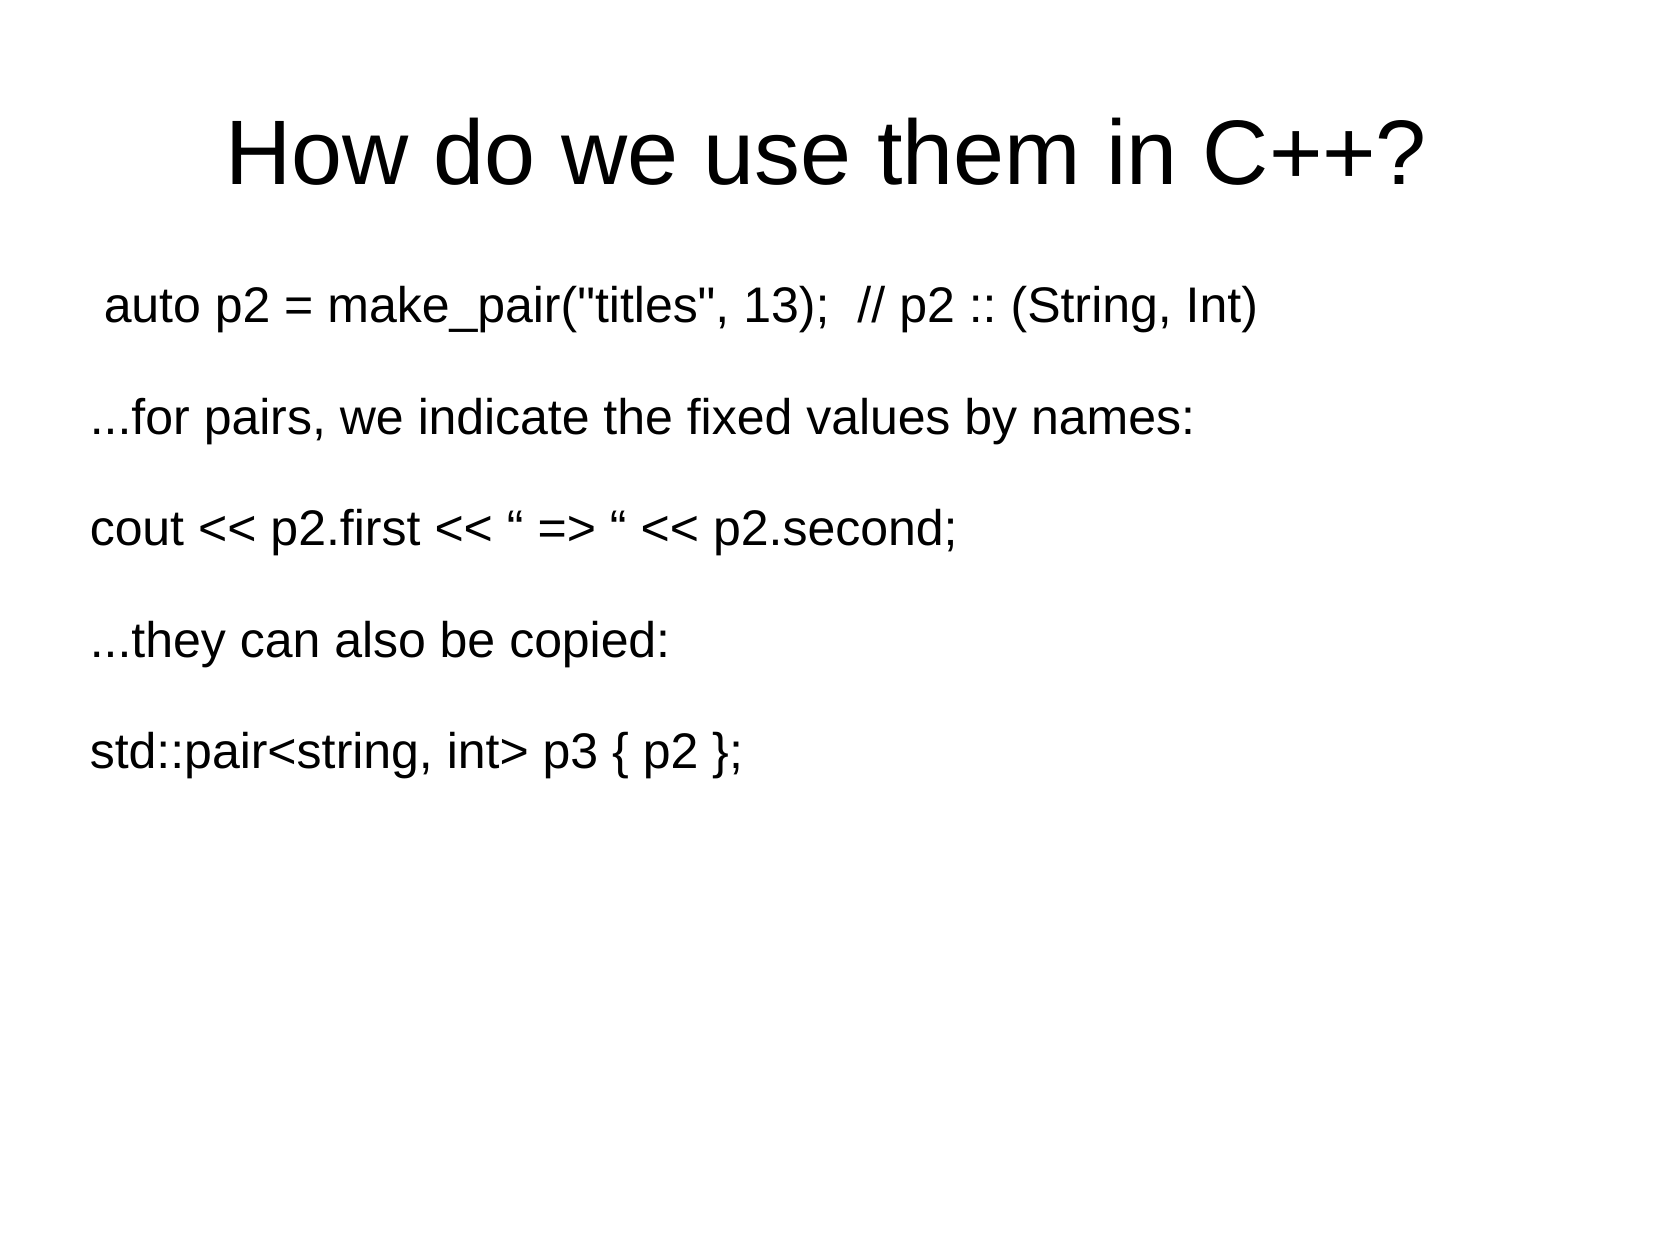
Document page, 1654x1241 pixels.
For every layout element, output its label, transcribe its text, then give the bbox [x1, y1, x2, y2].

title How do we use them in C++? [82, 49, 1571, 257]
text_box auto p2 = make_pair("titles", 13); // p2 :: (String, Int) ...for pairs, we indicate the fixed values by names: cout << p2.first << “ => “ << p2.second; ...they can also be copied: std::pair<string, int> p3 { p2 }; [75, 270, 1275, 843]
